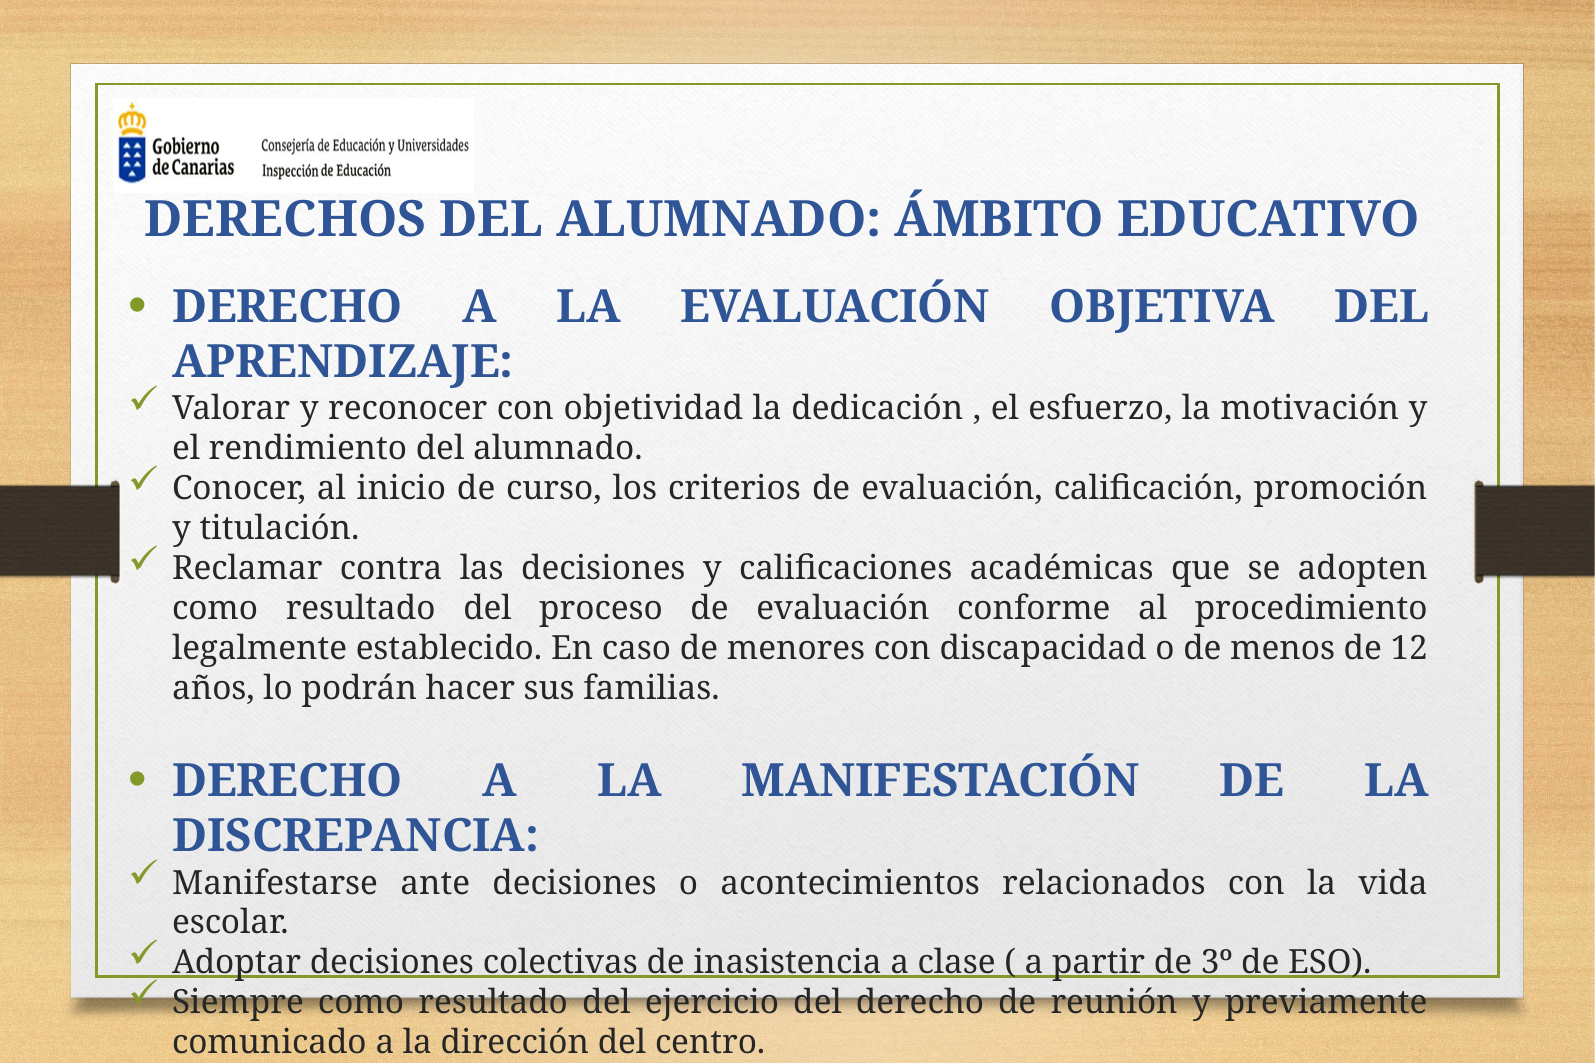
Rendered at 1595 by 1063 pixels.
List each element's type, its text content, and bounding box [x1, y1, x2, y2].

picture [0, 0, 1595, 1063]
text_box DERECHO A LA EVALUACIÓN OBJETIVA DEL APRENDIZAJE: Valorar y reconocer con objetividad la dedicación , el esfuerzo, la motivación y el rendimiento del alumnado. Conocer, al inicio de curso, los criterios de evaluación, calificación, promoción y titulación. Reclamar contra las decisiones y calificaciones académicas que se adopten como resultado del proceso de evaluación conforme al procedimiento legalmente establecido. En caso de menores con discapacidad o de menos de 12 años, lo podrán hacer sus familias. DERECHO A LA MANIFESTACIÓN DE LA DISCREPANCIA: Manifestarse ante decisiones o acontecimientos relacionados con la vida escolar. Adoptar decisiones colectivas de inasistencia a clase ( a partir de 3º de ESO). Siempre como resultado del ejercicio del derecho de reunión y previamente comunicado a la dirección del centro. [113, 269, 1445, 932]
text_box DERECHOS DEL ALUMNADO: ÁMBITO EDUCATIVO [60, 98, 1505, 334]
